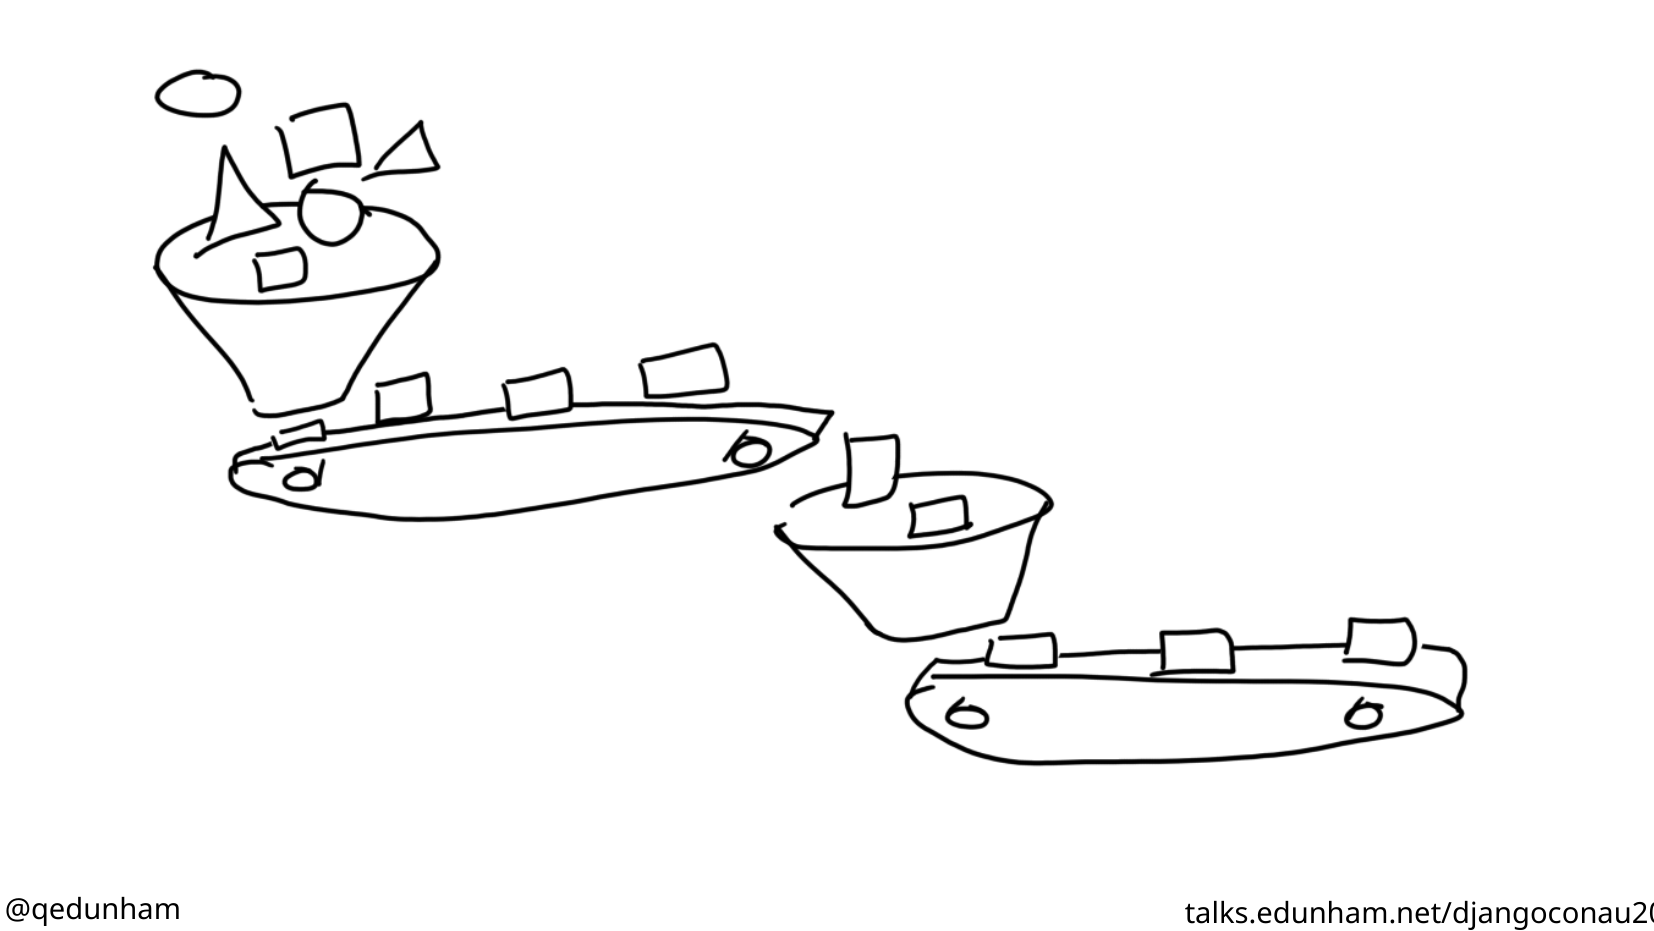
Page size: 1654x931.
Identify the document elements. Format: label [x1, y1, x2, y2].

picture [26, 15, 1591, 895]
